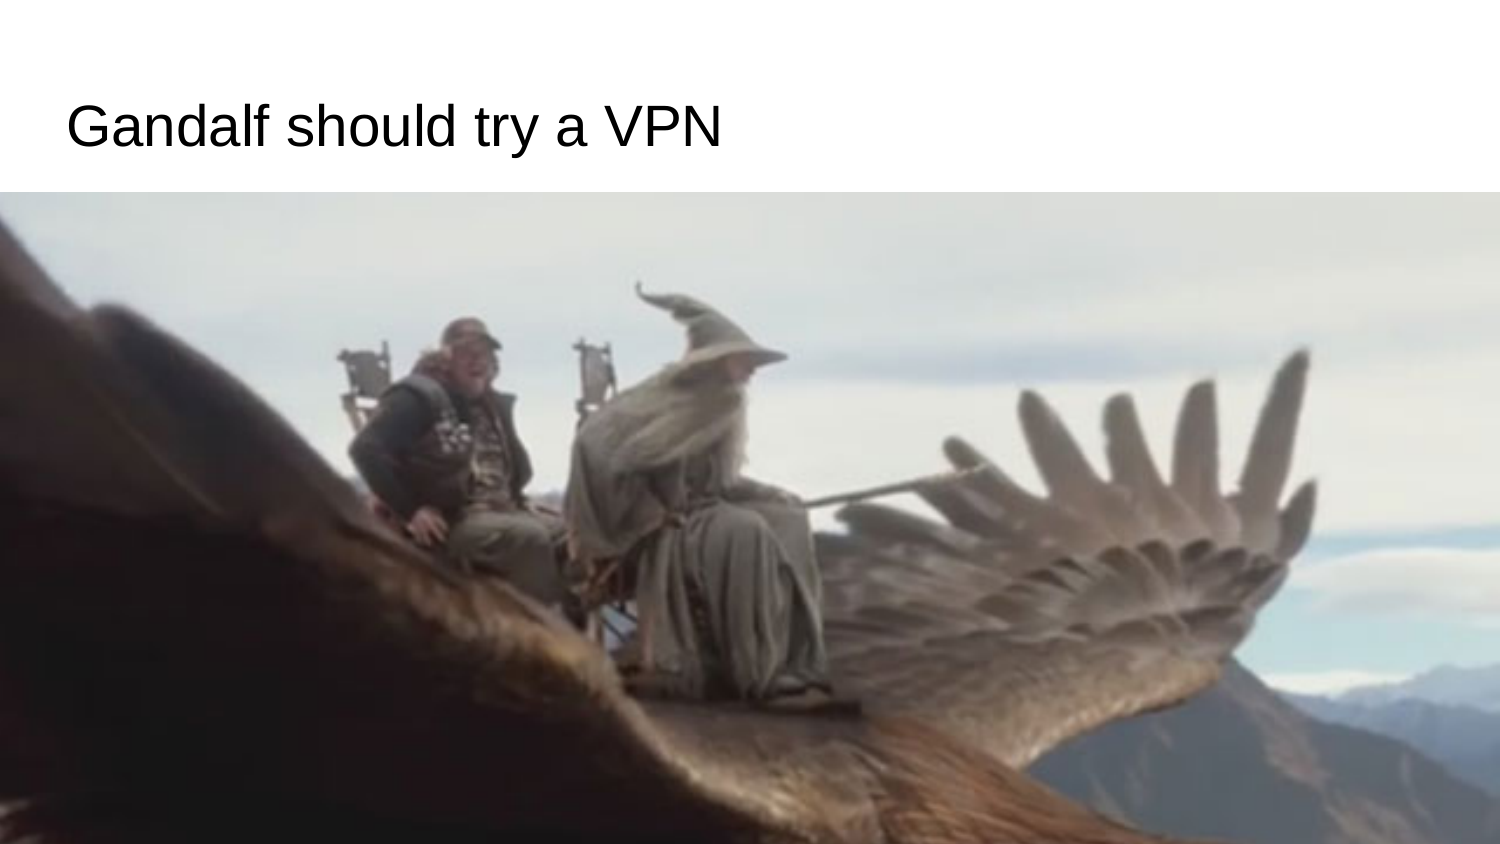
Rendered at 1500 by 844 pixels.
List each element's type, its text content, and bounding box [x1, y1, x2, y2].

title Gandalf should try a VPN [51, 72, 1449, 167]
picture [0, 192, 1500, 844]
